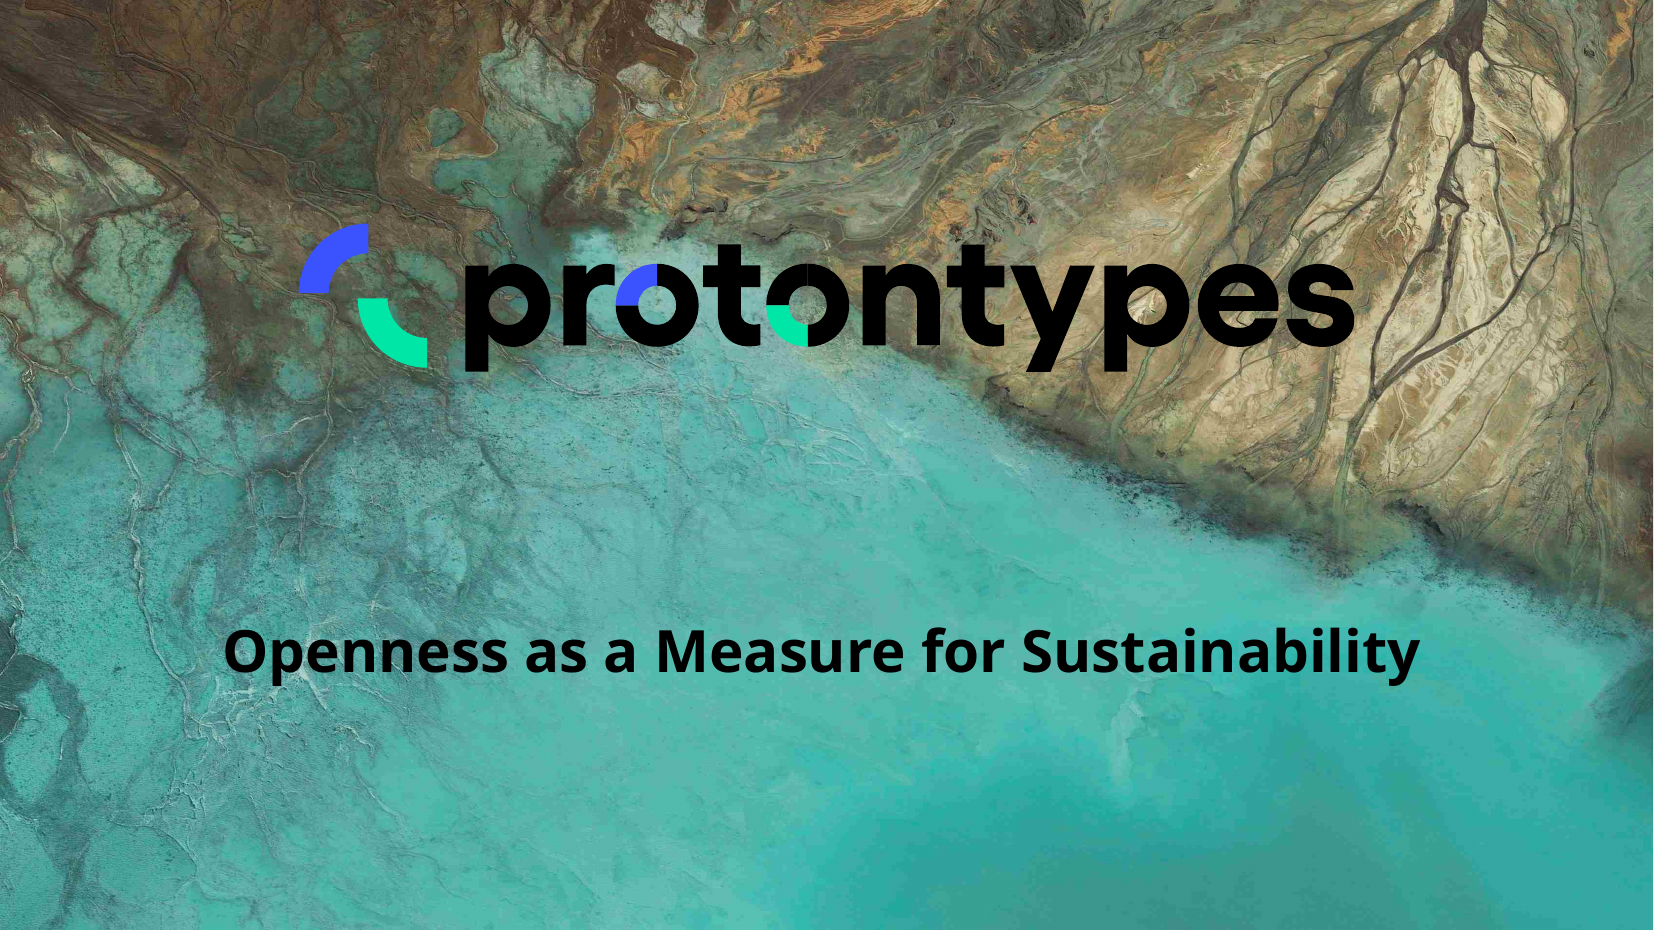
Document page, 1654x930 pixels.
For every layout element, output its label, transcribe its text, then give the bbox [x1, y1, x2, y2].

title Openness as a Measure for Sustainability [85, 491, 1574, 809]
picture [0, 0, 1654, 930]
